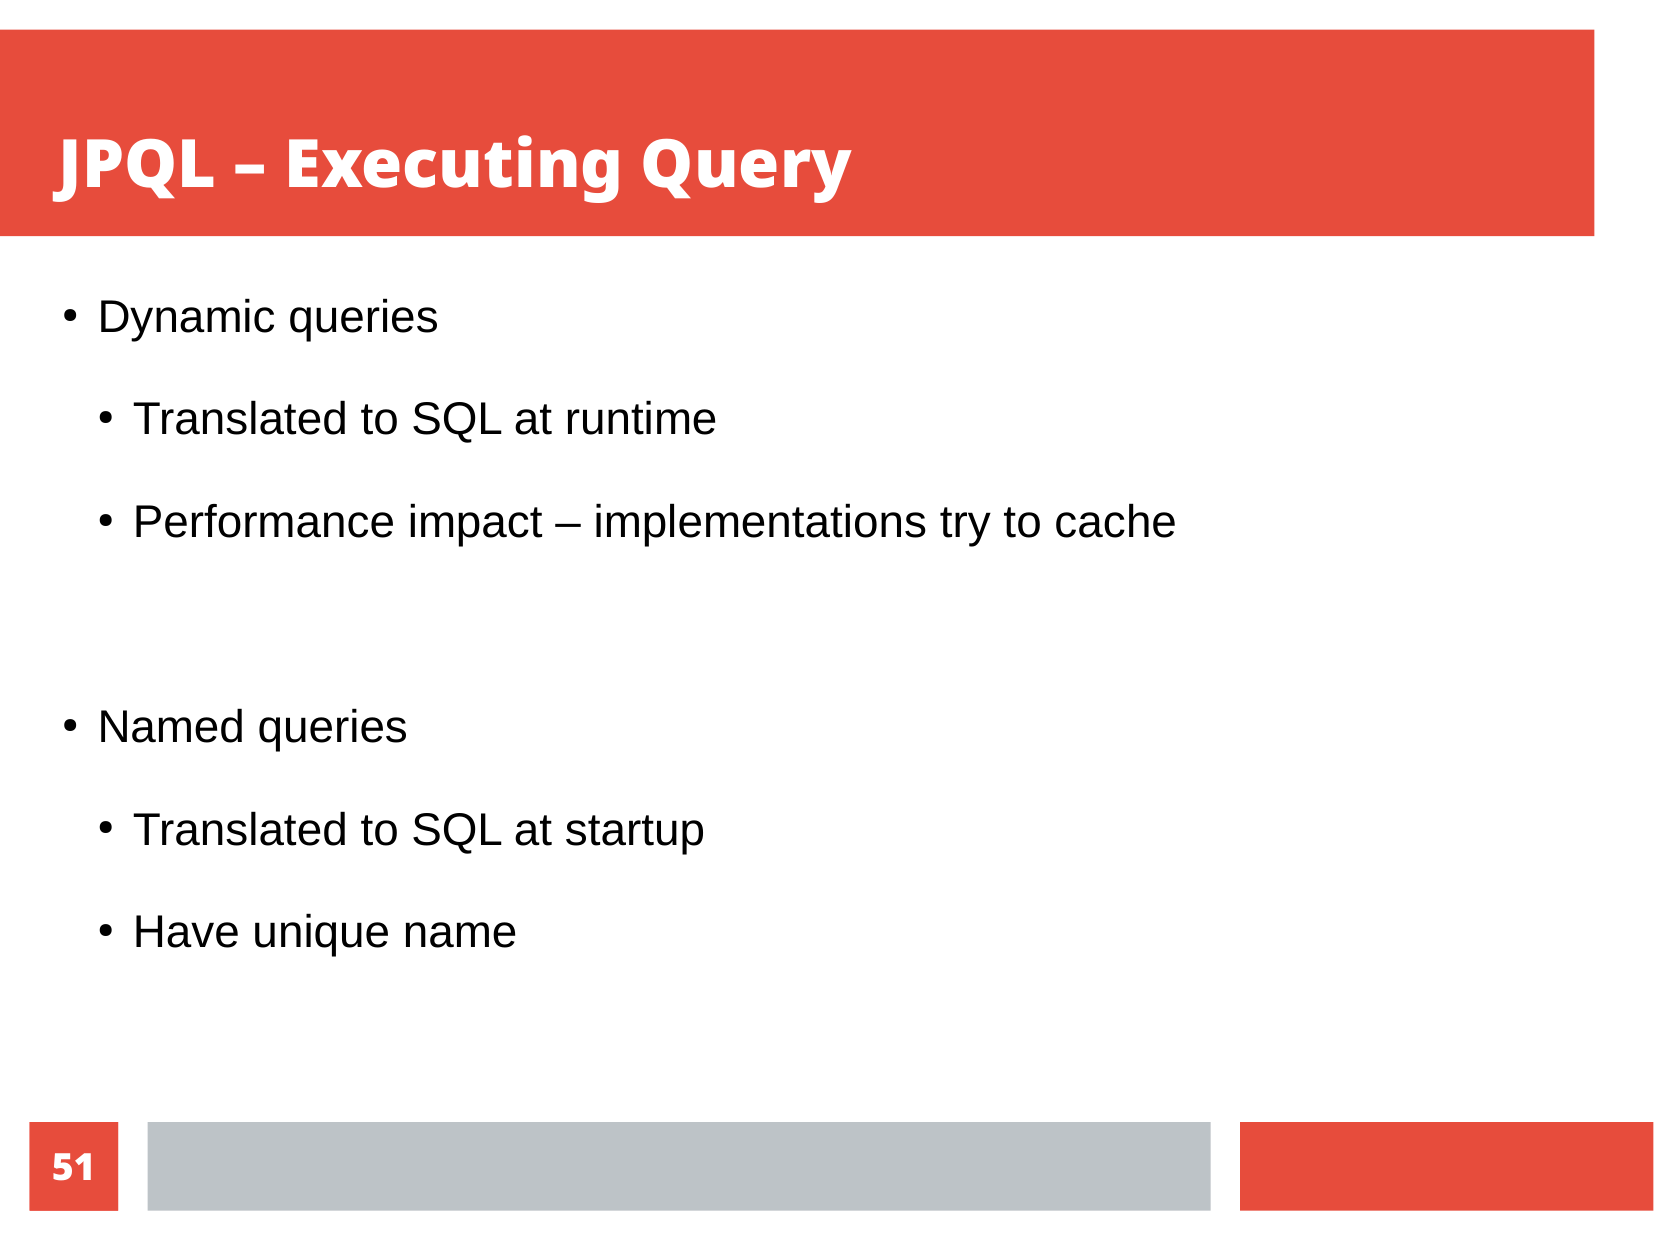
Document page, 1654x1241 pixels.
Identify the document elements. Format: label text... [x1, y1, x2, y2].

text_box Dynamic queries Translated to SQL at runtime Performance impact – implementations try to cache Named queries Translated to SQL at startup Have unique name [47, 283, 1571, 1119]
title JPQL – Executing Query [59, 59, 1595, 207]
